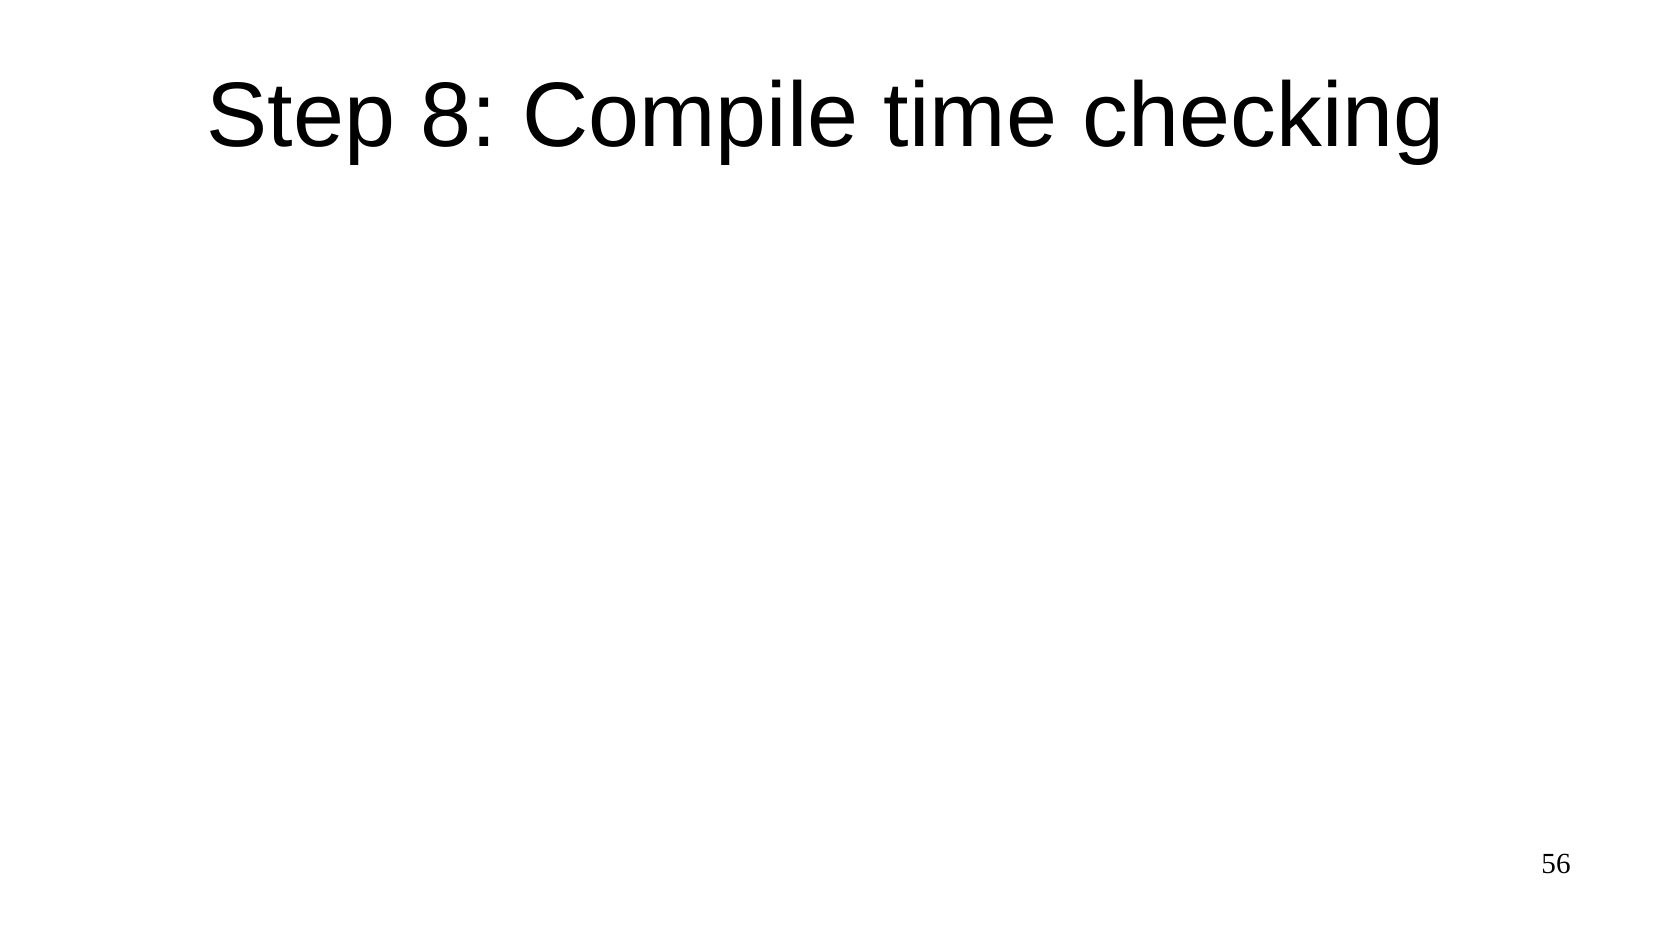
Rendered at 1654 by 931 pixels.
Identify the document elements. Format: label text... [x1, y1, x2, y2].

title Step 8: Compile time checking [82, 37, 1571, 193]
